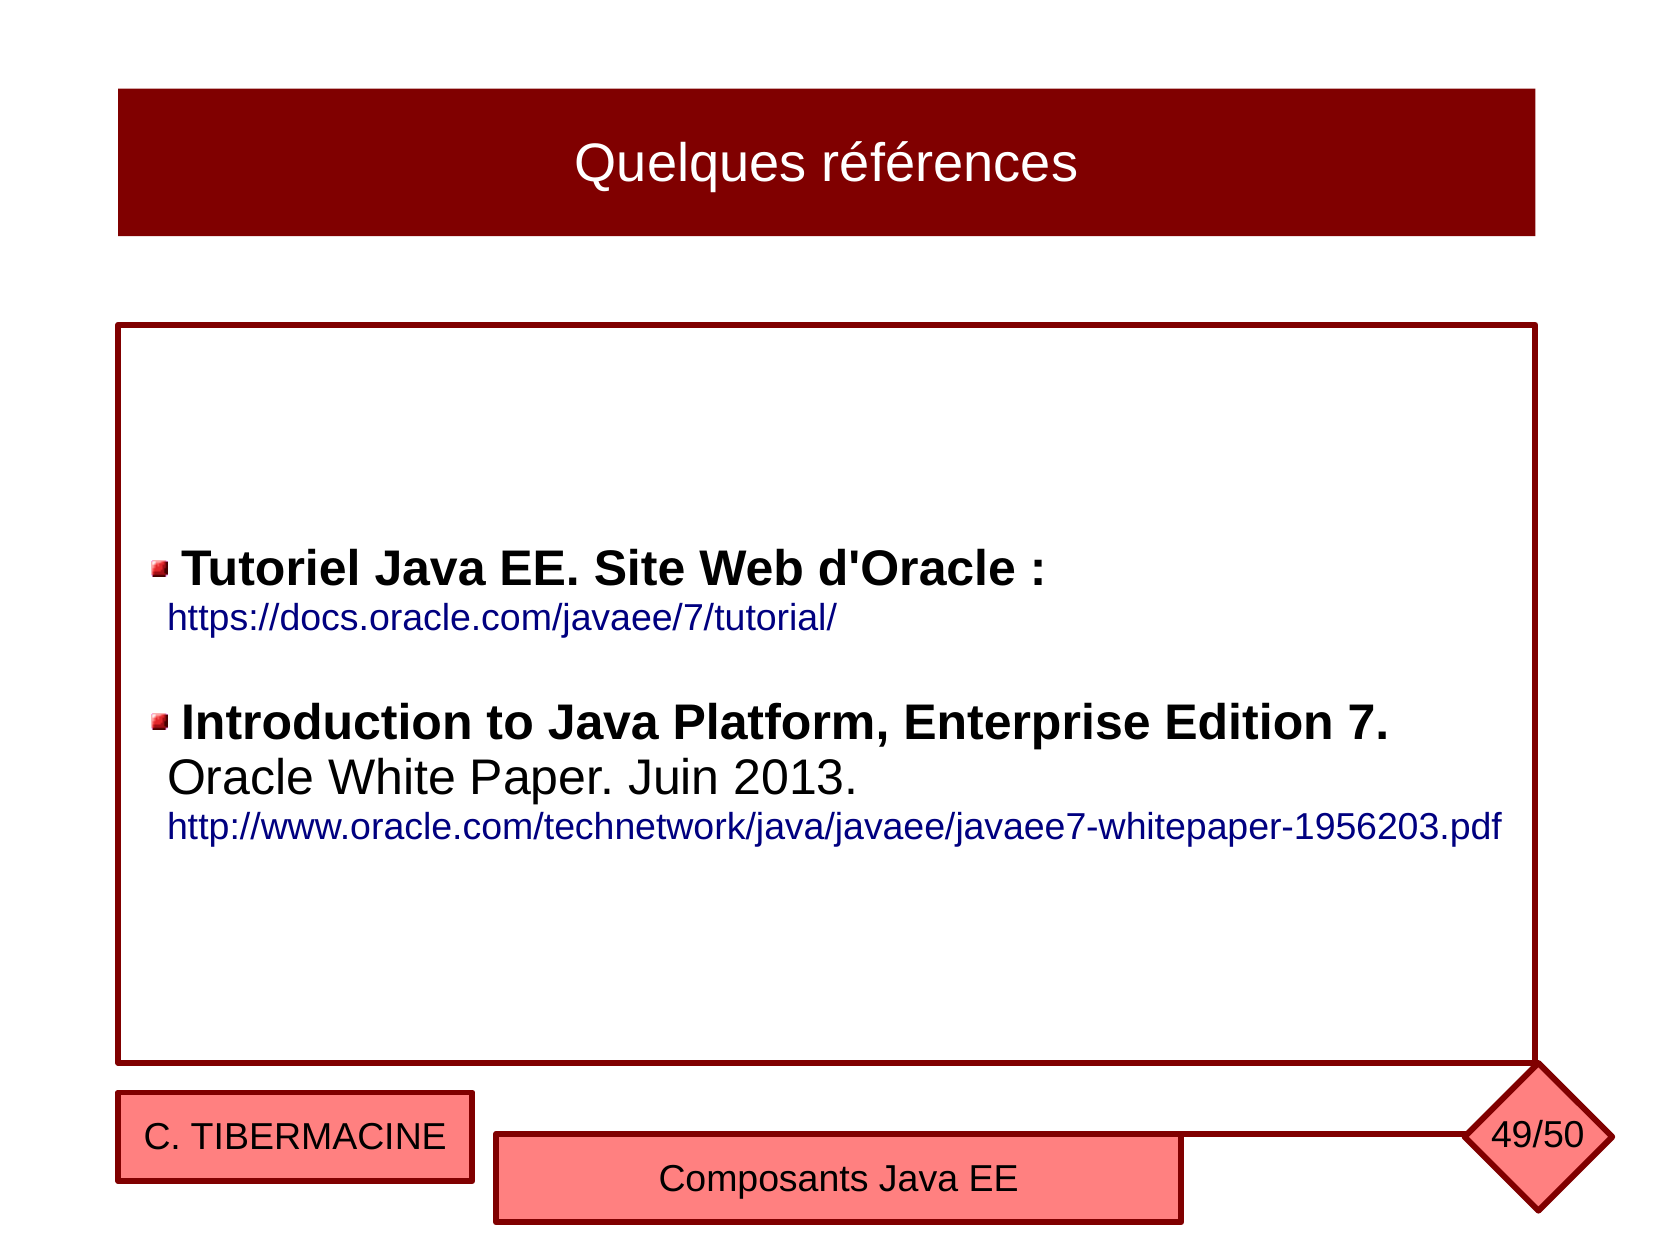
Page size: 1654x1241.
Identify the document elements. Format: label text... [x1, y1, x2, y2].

text_box [1607, 1131, 1613, 1143]
text_box [1495, 1062, 1582, 1106]
picture [151, 560, 168, 577]
text_box [1464, 1125, 1476, 1149]
text_box [1533, 1206, 1544, 1211]
text_box Tutoriel Java EE. Site Web d'Oracle : https://docs.oracle.com/javaee/7/tutorial/ Introduction to Java Platform, Enterprise Edition 7. Oracle White Paper. Juin 2013. http://www.oracle.com/technetwork/java/javaee/javaee7-whitepaper-1956203.pdf [118, 324, 1536, 1063]
text_box C. TIBERMACINE [118, 1092, 473, 1182]
text_box Composants Java EE [496, 1133, 1182, 1223]
picture [151, 713, 168, 730]
text_box <numéro>/50 [1476, 1106, 1607, 1206]
text_box Quelques références [118, 88, 1536, 237]
